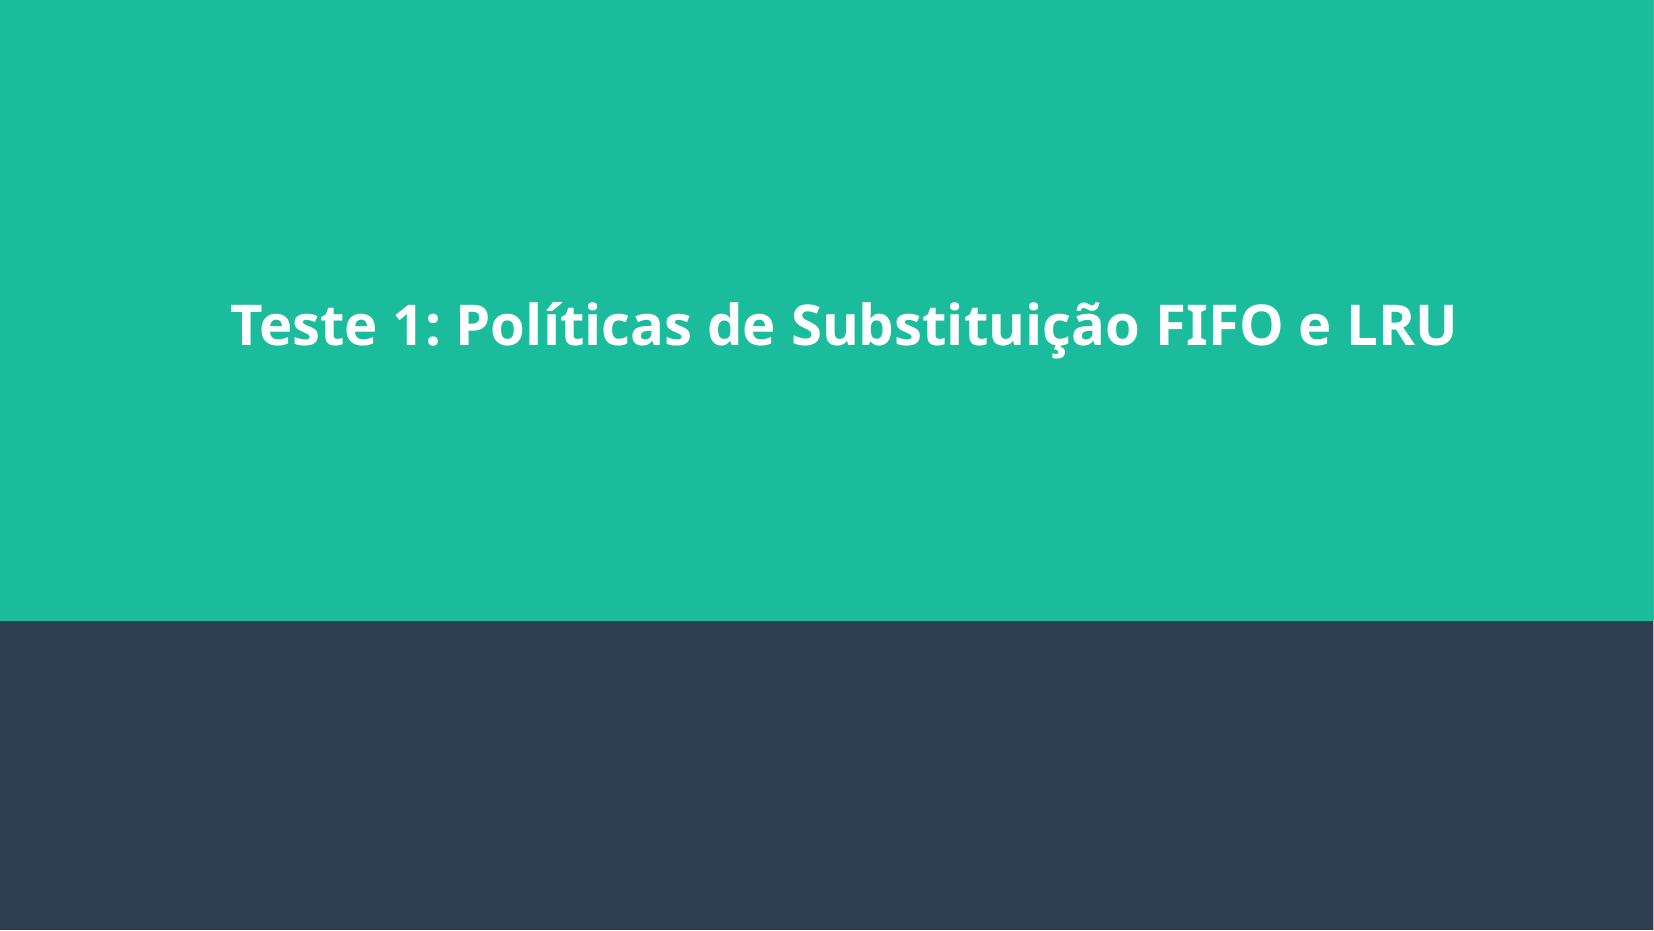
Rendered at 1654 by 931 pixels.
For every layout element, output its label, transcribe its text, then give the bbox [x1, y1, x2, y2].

title Teste 1: Políticas de Substituição FIFO e LRU [77, 150, 1613, 496]
